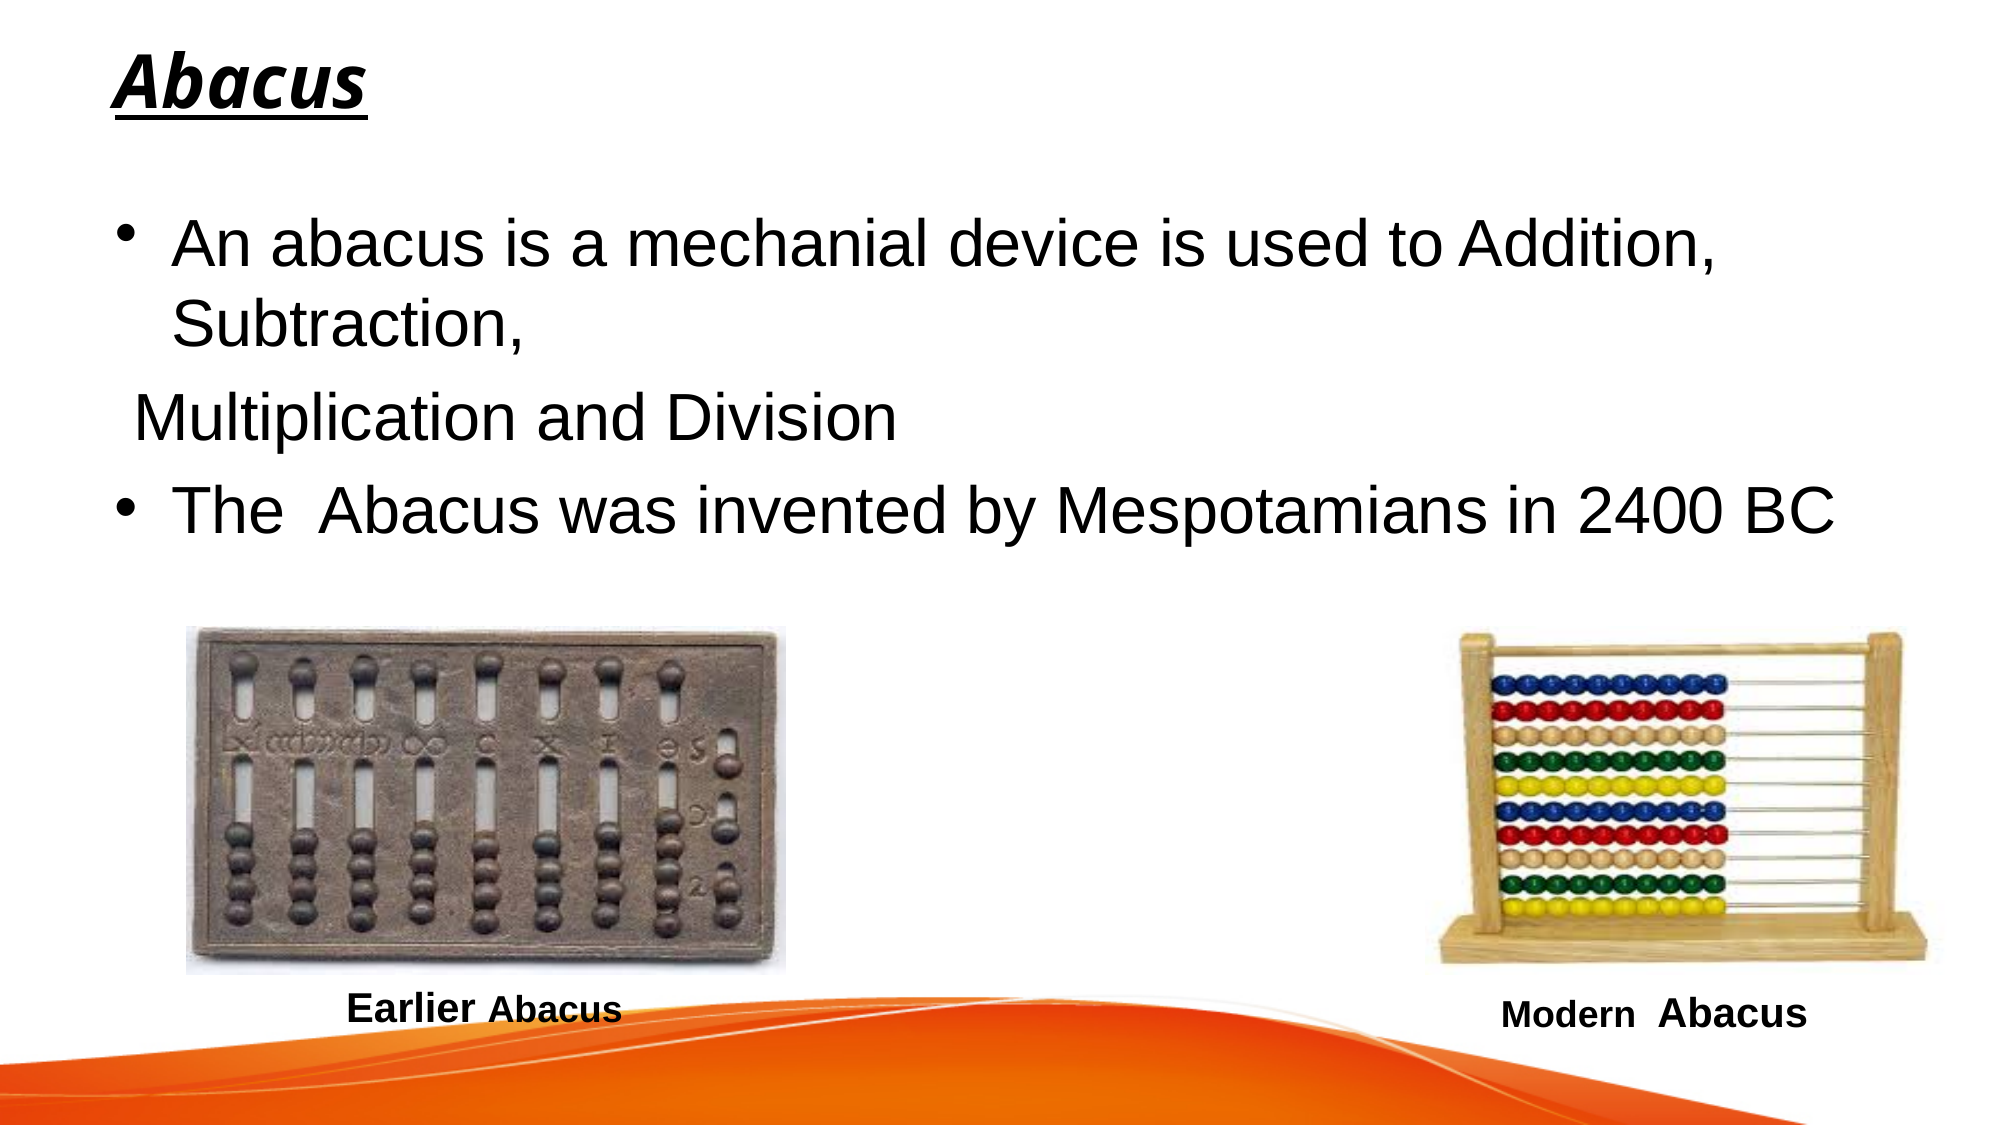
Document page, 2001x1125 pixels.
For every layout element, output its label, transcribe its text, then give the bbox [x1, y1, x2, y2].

text_box Modern Abacus [1350, 978, 1960, 1043]
list An abacus is a mechanial device is used to Addition, Subtraction, Multiplication and Division The Abacus was invented by Mespotamians in 2400 BC [99, 192, 1900, 1006]
text_box Earlier Abacus [209, 972, 760, 1038]
title Abacus [99, 31, 1900, 127]
picture [0, 0, 2000, 1125]
